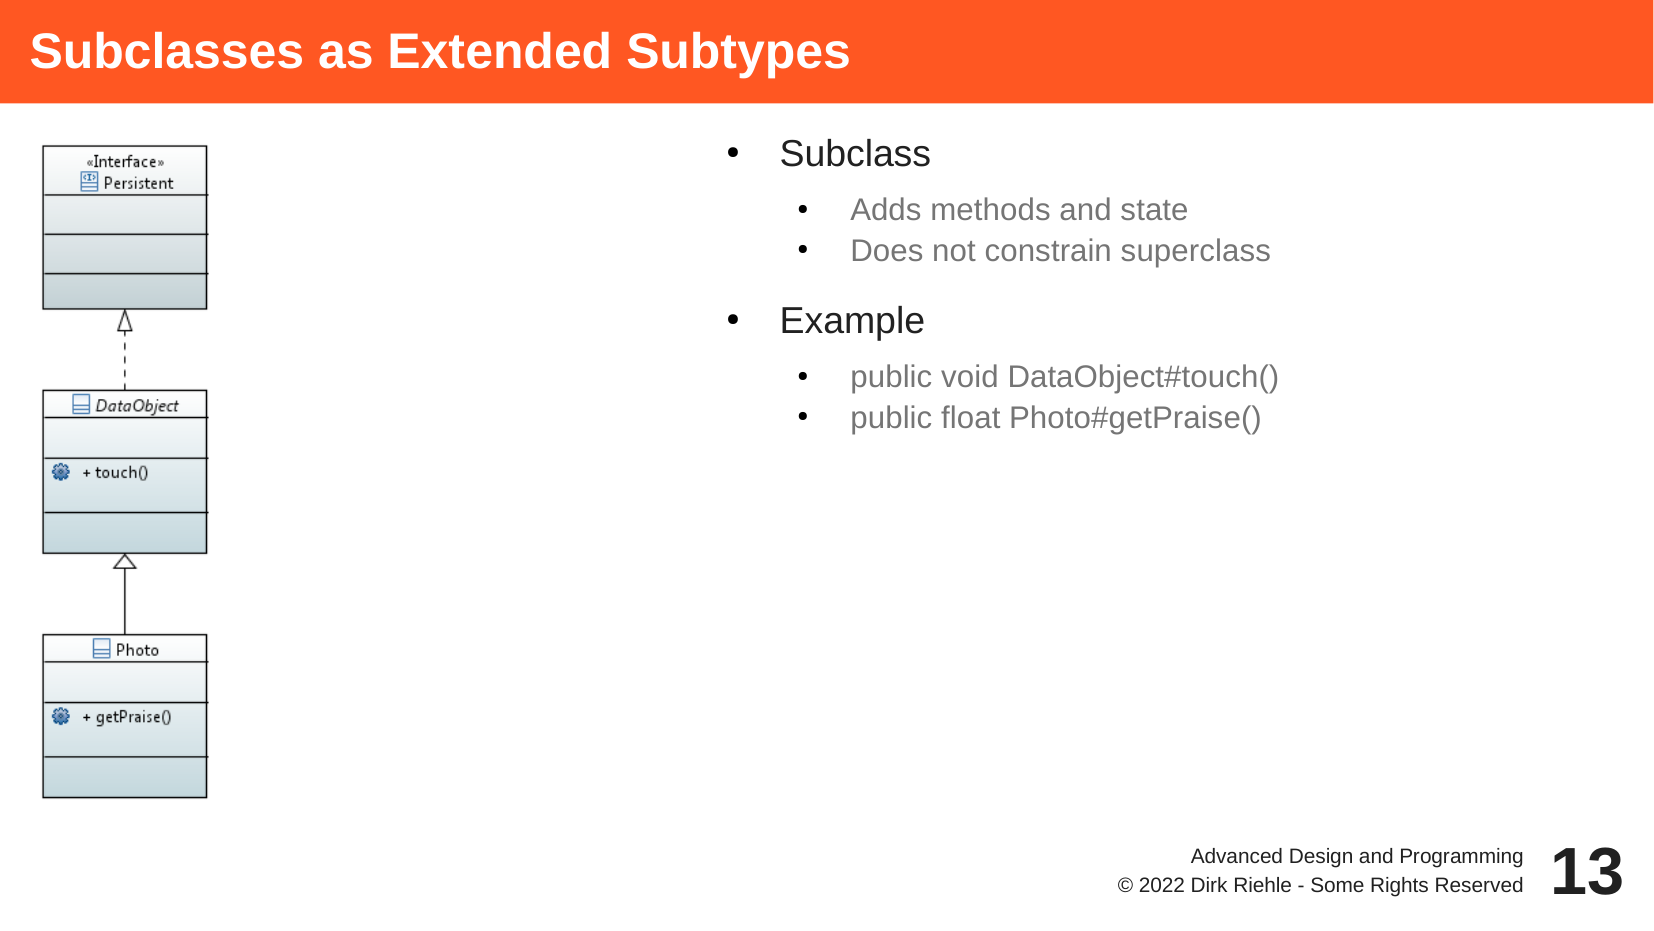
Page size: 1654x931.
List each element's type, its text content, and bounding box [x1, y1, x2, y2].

list Subclass Adds methods and state Does not constrain superclass Example public void DataObject#touch() public float Photo#getPraise() [708, 132, 1595, 813]
title Subclasses as Extended Subtypes [0, 0, 1654, 104]
picture [29, 132, 221, 813]
